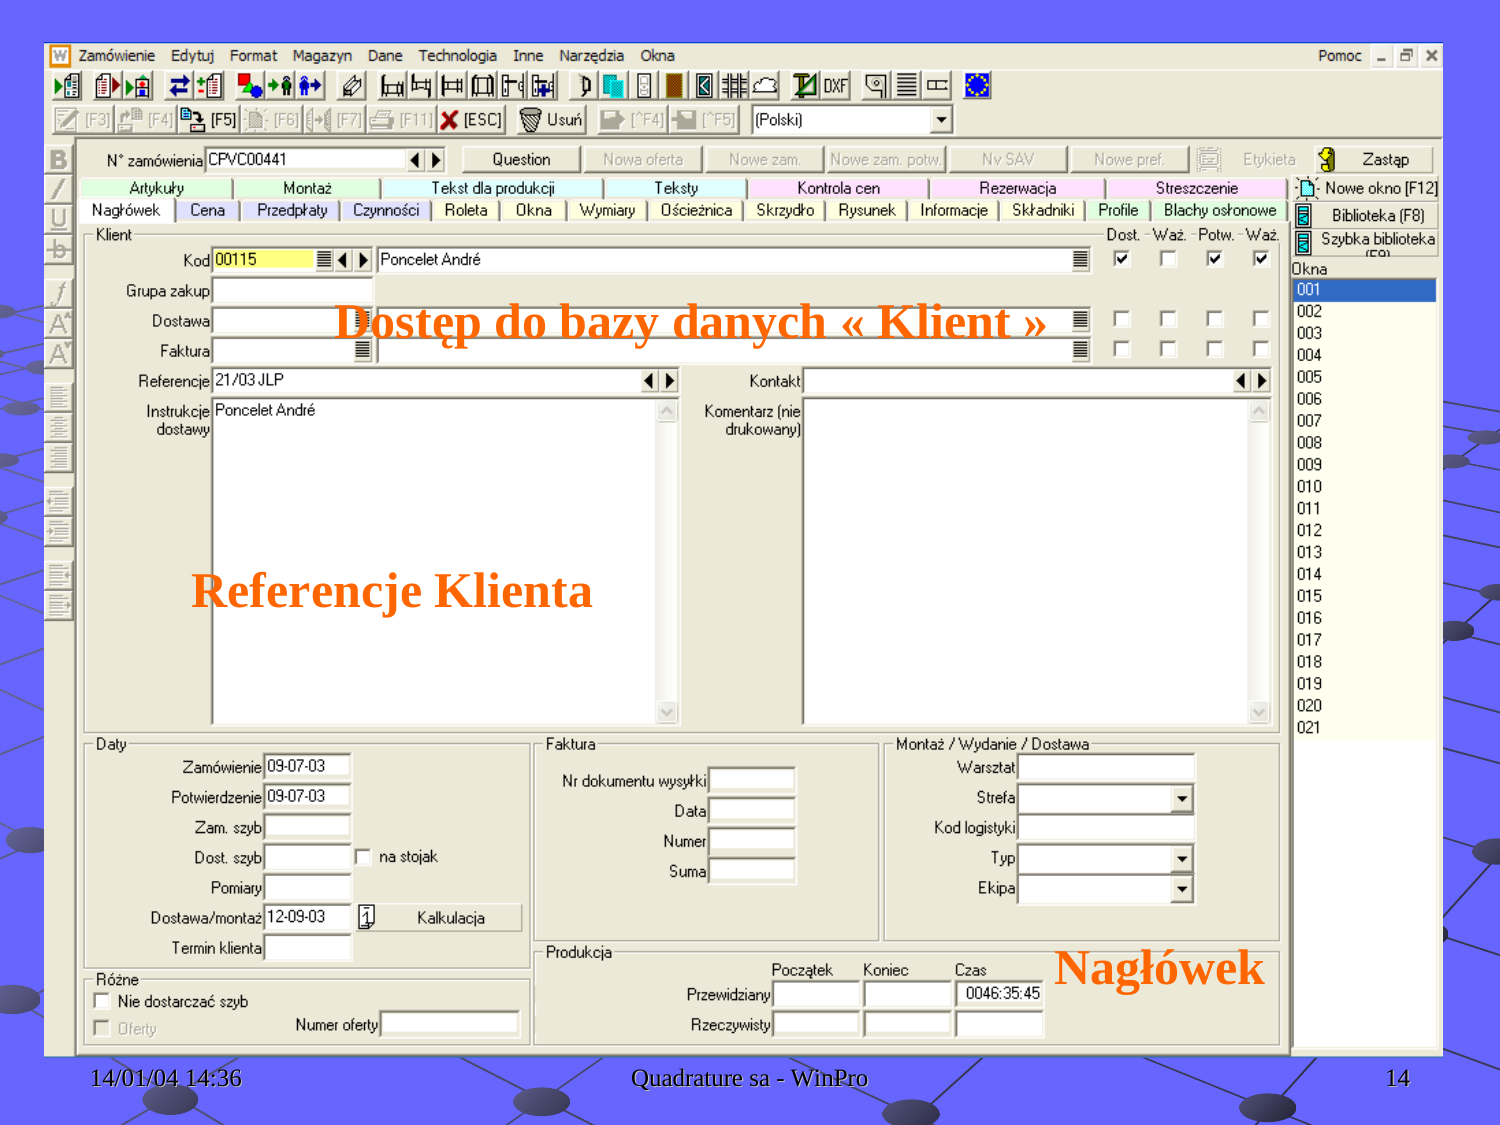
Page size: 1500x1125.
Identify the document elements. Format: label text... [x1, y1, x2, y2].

text_box Dostęp do bazy danych « Klient » [334, 297, 1050, 350]
text_box Nagłówek [1054, 943, 1266, 996]
text_box Referencje Klienta [191, 565, 595, 618]
picture [44, 42, 1443, 1058]
